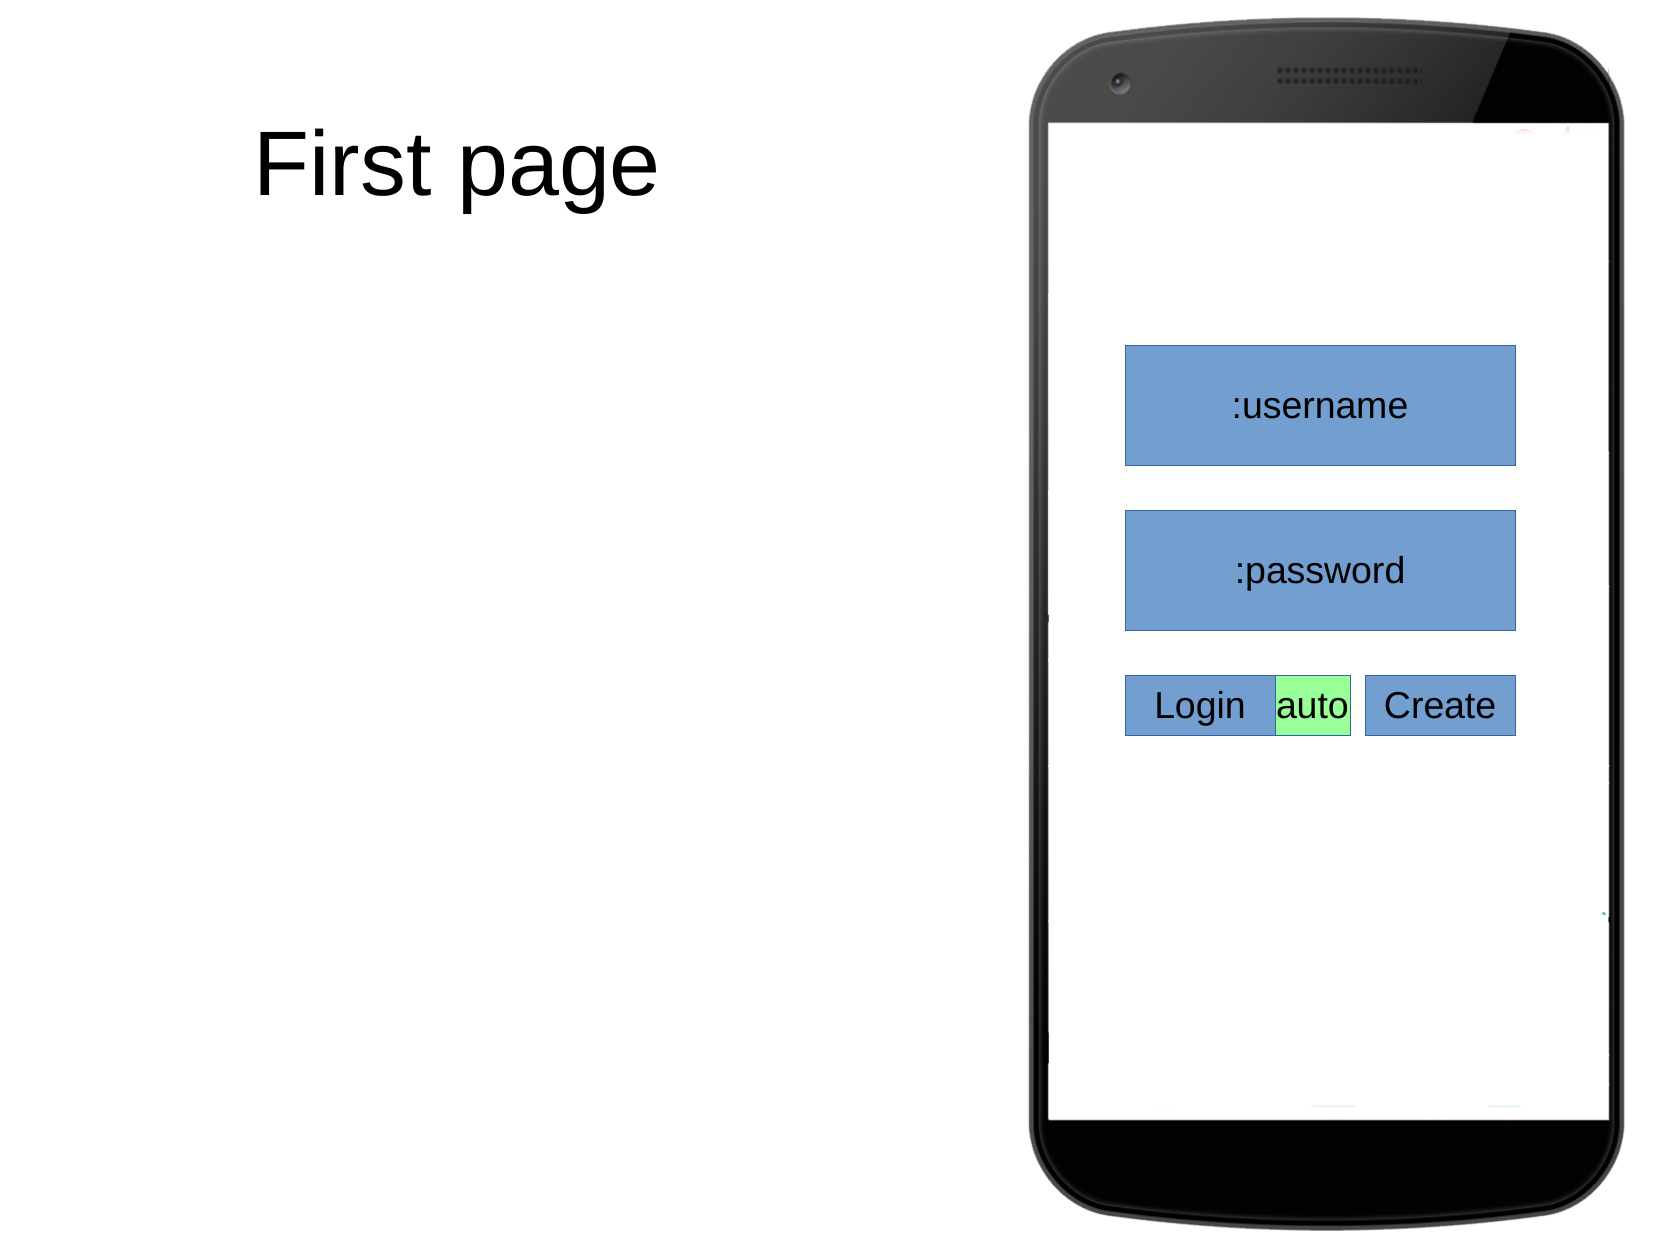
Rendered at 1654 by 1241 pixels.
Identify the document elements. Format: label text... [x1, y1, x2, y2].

text_box Login [1125, 675, 1275, 736]
text_box :username [1125, 345, 1516, 466]
title First page [120, 60, 796, 268]
text_box :password [1125, 510, 1516, 631]
text_box auto [1275, 675, 1351, 736]
picture [1005, 4, 1643, 1241]
text_box Create [1365, 675, 1516, 736]
